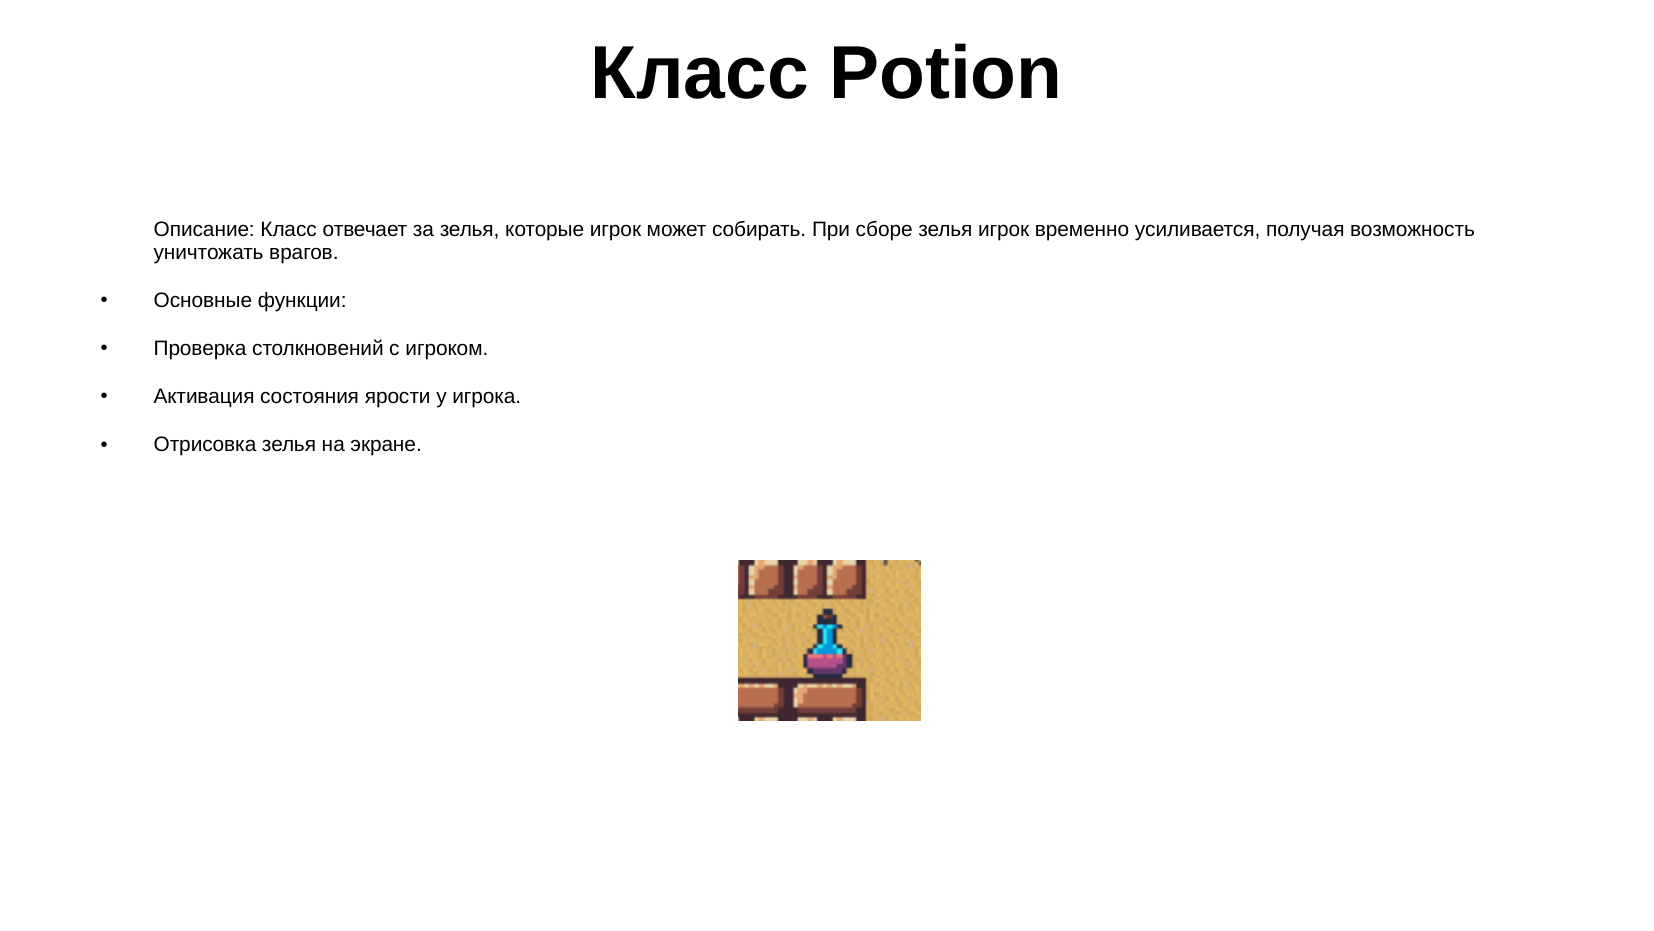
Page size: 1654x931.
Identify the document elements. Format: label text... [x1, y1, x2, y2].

title Класс Potion [82, 30, 1571, 199]
picture [738, 560, 921, 721]
list Описание: Класс отвечает за зелья, которые игрок может собирать. При сборе зелья игрок временно усиливается, получая возможность уничтожать врагов. Основные функции: Проверка столкновений с игроком. Активация состояния ярости у игрока. Отрисовка зелья на экране. [82, 217, 1571, 473]
